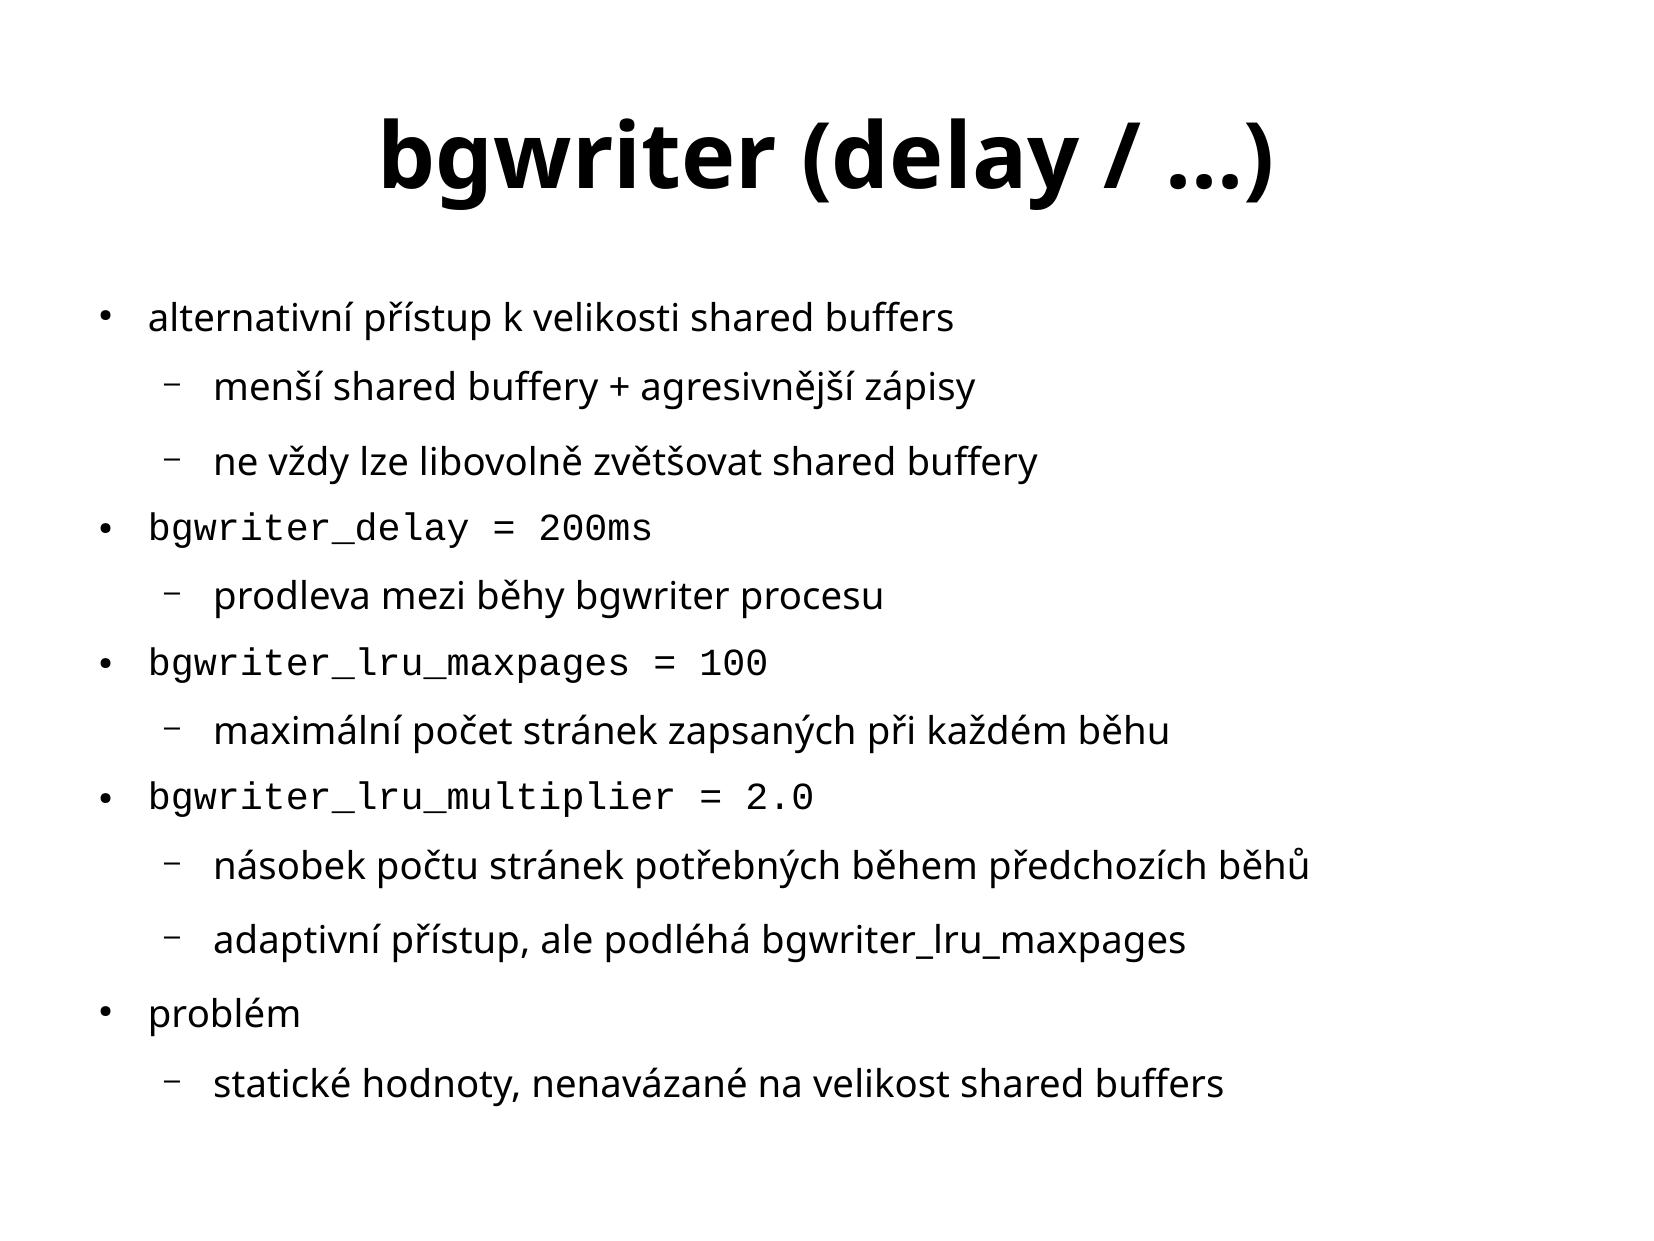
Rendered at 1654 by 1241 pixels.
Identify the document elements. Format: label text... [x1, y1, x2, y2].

list alternativní přístup k velikosti shared buffers menší shared buffery + agresivnější zápisy ne vždy lze libovolně zvětšovat shared buffery bgwriter_delay = 200ms prodleva mezi běhy bgwriter procesu bgwriter_lru_maxpages = 100 maximální počet stránek zapsaných při každém běhu bgwriter_lru_multiplier = 2.0 násobek počtu stránek potřebných během předchozích běhů adaptivní přístup, ale podléhá bgwriter_lru_maxpages problém statické hodnoty, nenavázané na velikost shared buffers [82, 290, 1538, 1111]
title bgwriter (delay / ...) [82, 49, 1571, 257]
